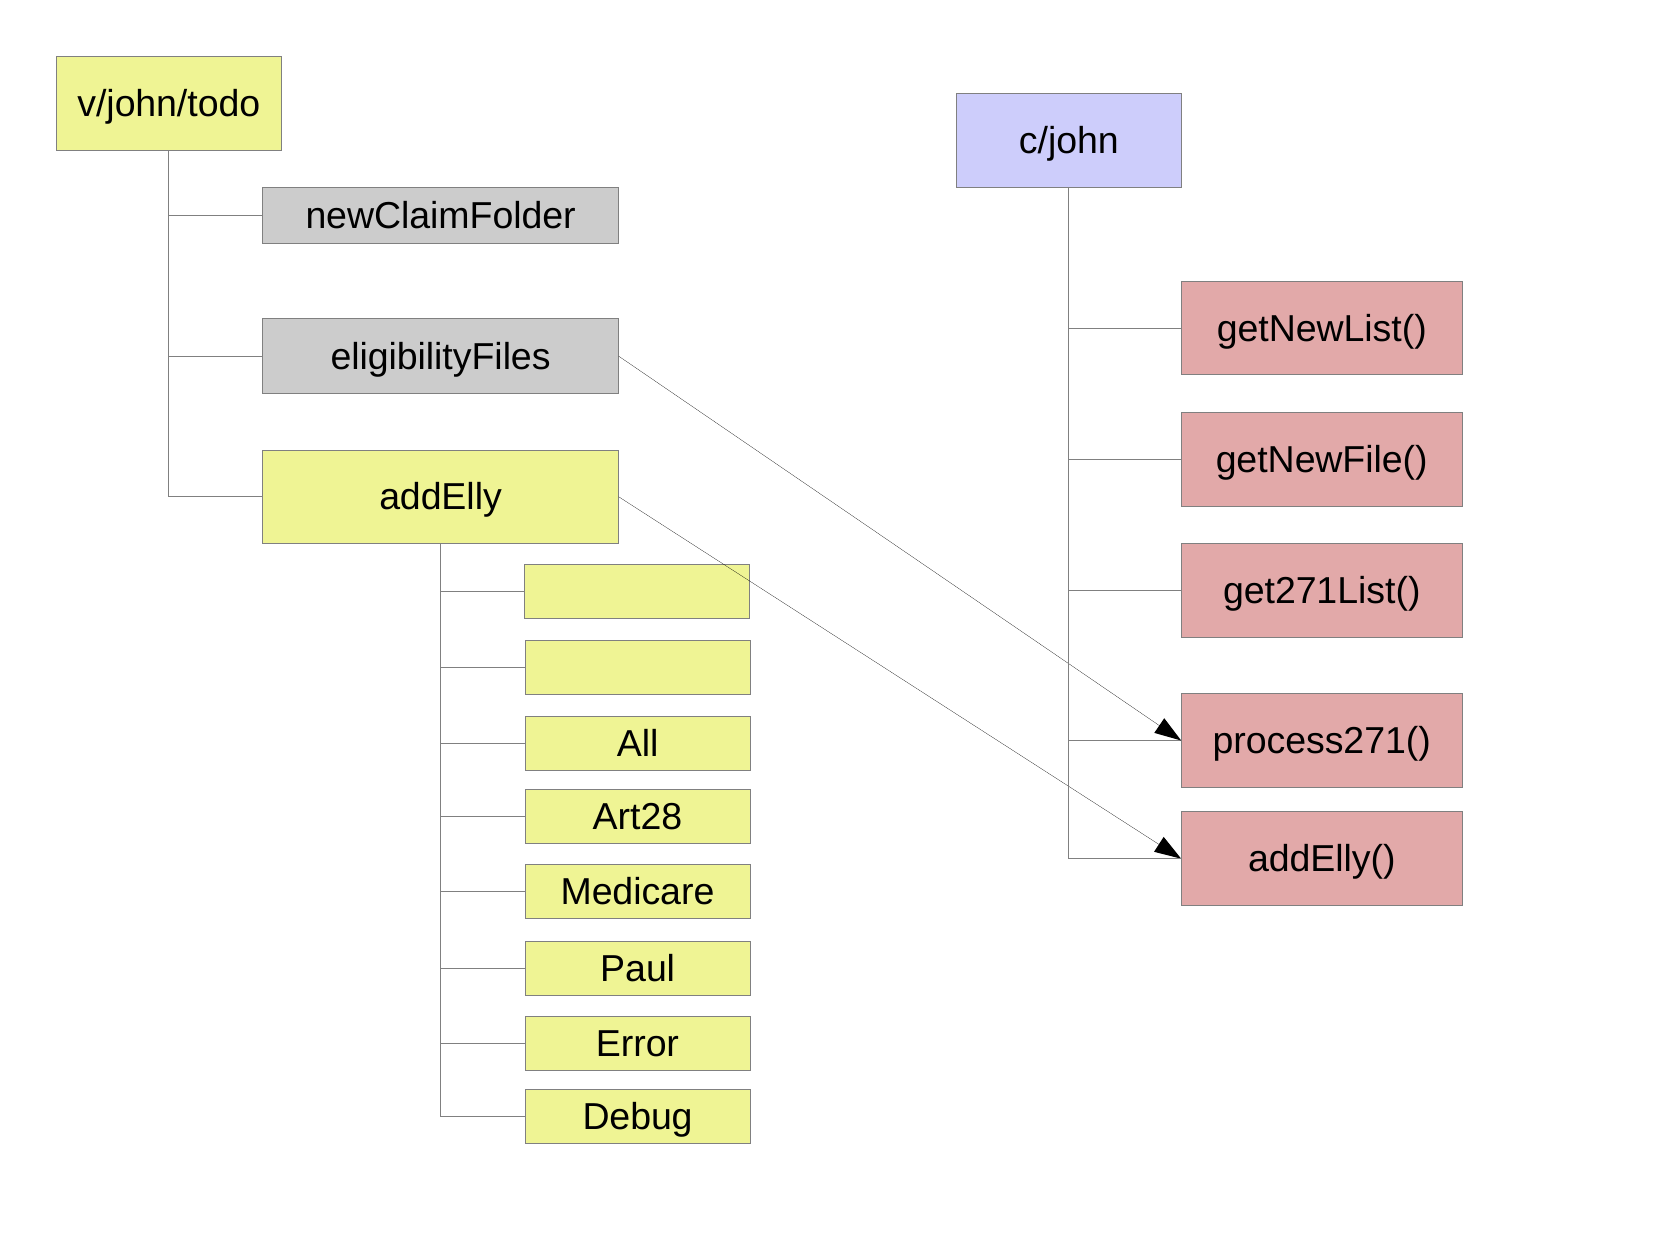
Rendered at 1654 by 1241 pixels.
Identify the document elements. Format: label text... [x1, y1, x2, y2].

text_box eligibilityFiles [262, 318, 619, 394]
text_box getNewFile() [1181, 412, 1463, 507]
text_box [524, 564, 750, 619]
text_box v/john/todo [56, 56, 282, 151]
text_box Debug [525, 1089, 751, 1144]
text_box Error [525, 1016, 751, 1071]
text_box [725, 564, 750, 580]
text_box get271List() [1181, 543, 1463, 638]
text_box newClaimFolder [262, 187, 619, 244]
text_box getNewList() [1181, 281, 1463, 375]
text_box Art28 [525, 789, 751, 844]
text_box c/john [956, 93, 1182, 188]
text_box process271() [1181, 693, 1463, 788]
text_box addElly() [1181, 811, 1463, 906]
text_box Paul [525, 941, 751, 996]
text_box addElly [262, 450, 619, 544]
text_box [525, 640, 751, 695]
text_box Medicare [525, 864, 751, 919]
text_box All [525, 716, 751, 771]
